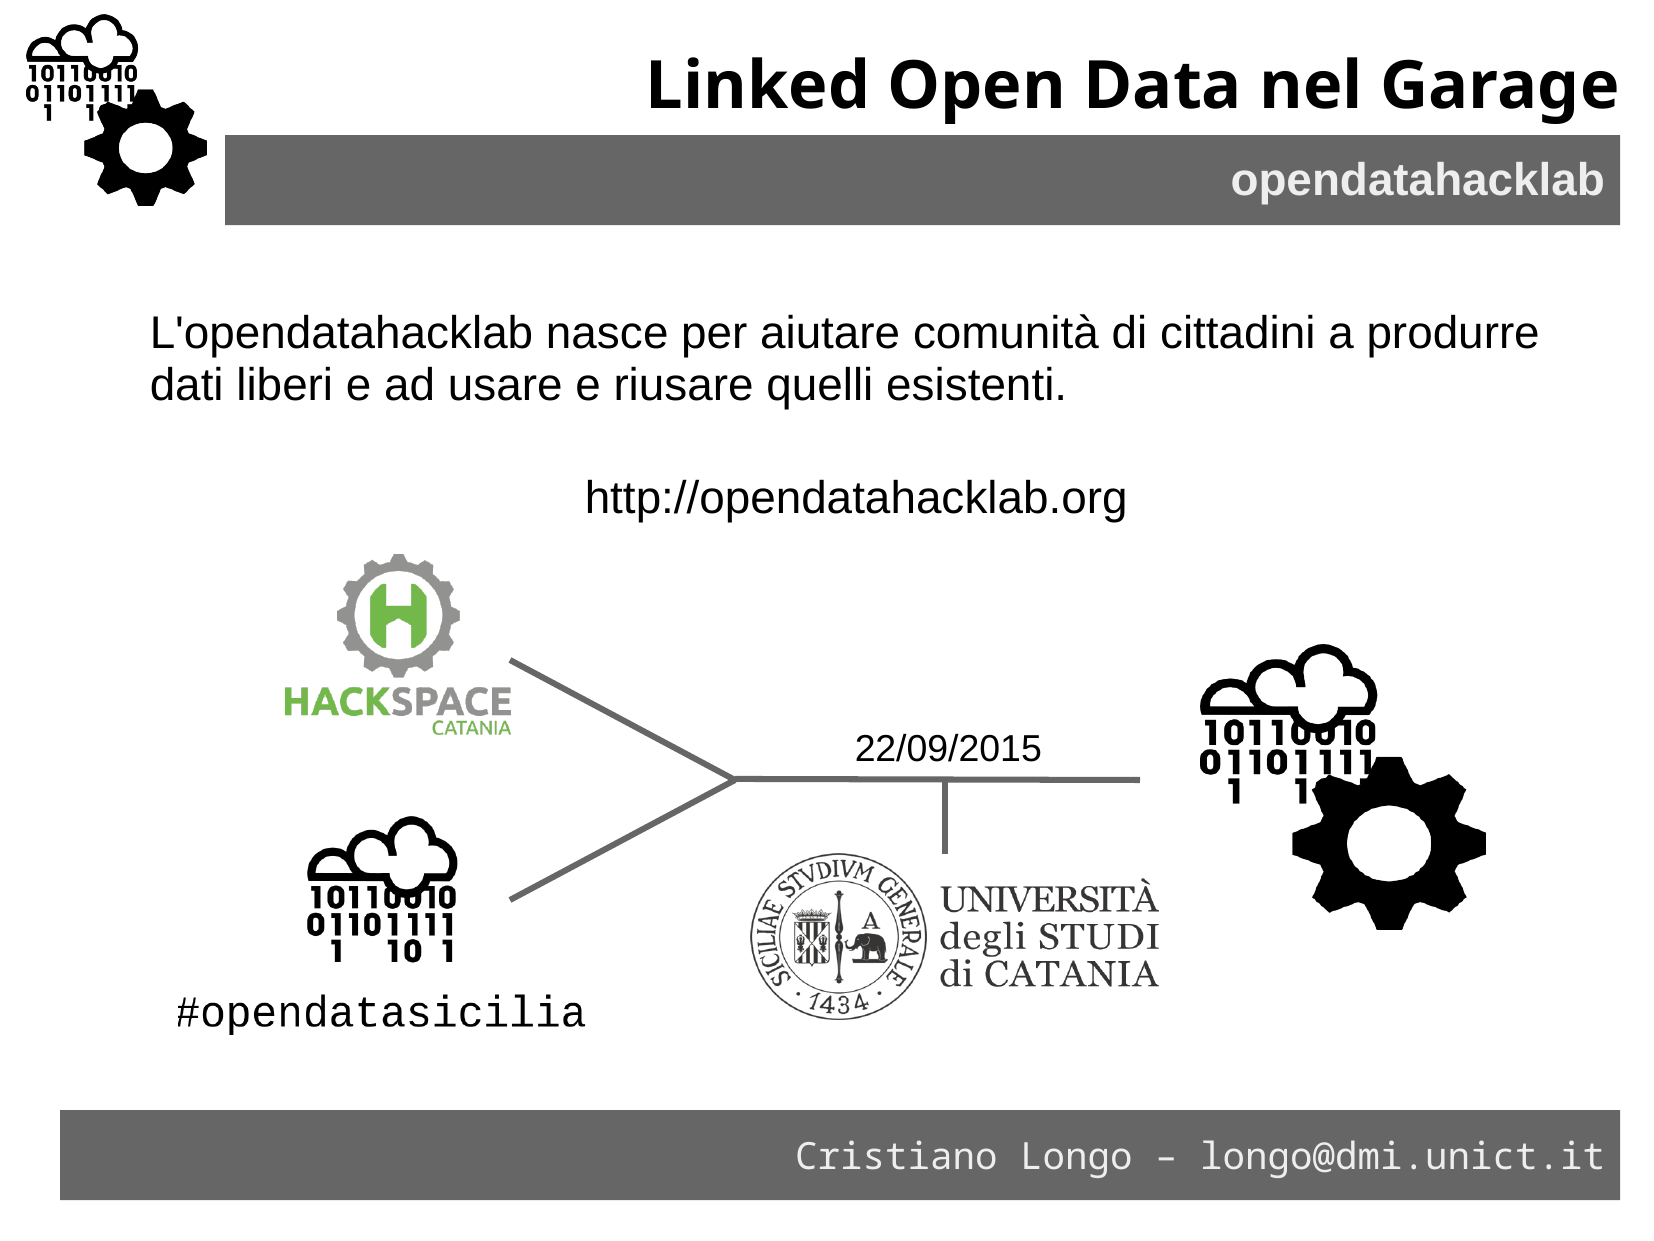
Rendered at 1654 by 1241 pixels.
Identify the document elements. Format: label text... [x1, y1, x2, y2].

text_box opendatahacklab [225, 135, 1621, 226]
text_box L'opendatahacklab nasce per aiutare comunità di cittadini a produrre dati liberi e ad usare e riusare quelli esistenti. [135, 300, 1576, 418]
text_box 22/09/2015 [840, 720, 1081, 777]
picture [750, 853, 1159, 1021]
picture [1200, 644, 1486, 931]
picture [26, 14, 207, 206]
text_box Linked Open Data nel Garage [285, 30, 1636, 123]
text_box Cristiano Longo – longo@dmi.unict.it [60, 1110, 1621, 1201]
text_box http://opendatahacklab.org [570, 465, 1143, 532]
picture [285, 554, 511, 736]
picture [178, 816, 586, 1036]
